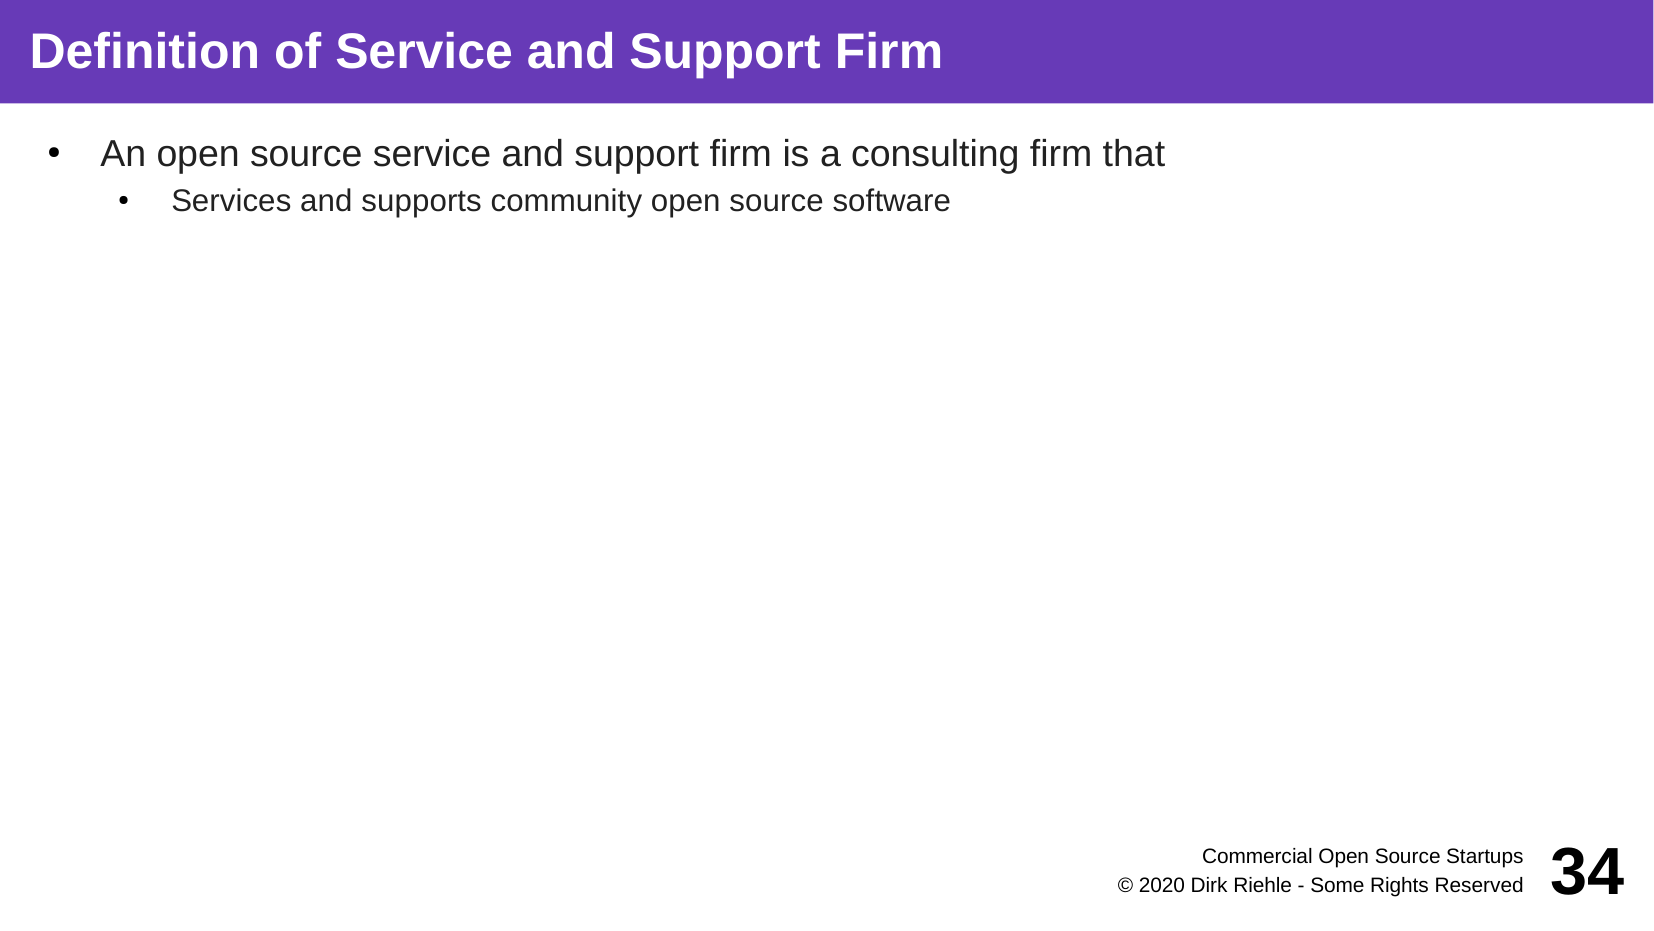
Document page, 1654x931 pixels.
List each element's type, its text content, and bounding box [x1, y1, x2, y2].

title Definition of Service and Support Firm [0, 0, 1654, 104]
list An open source service and support firm is a consulting firm that Services and supports community open source software [29, 132, 1625, 813]
